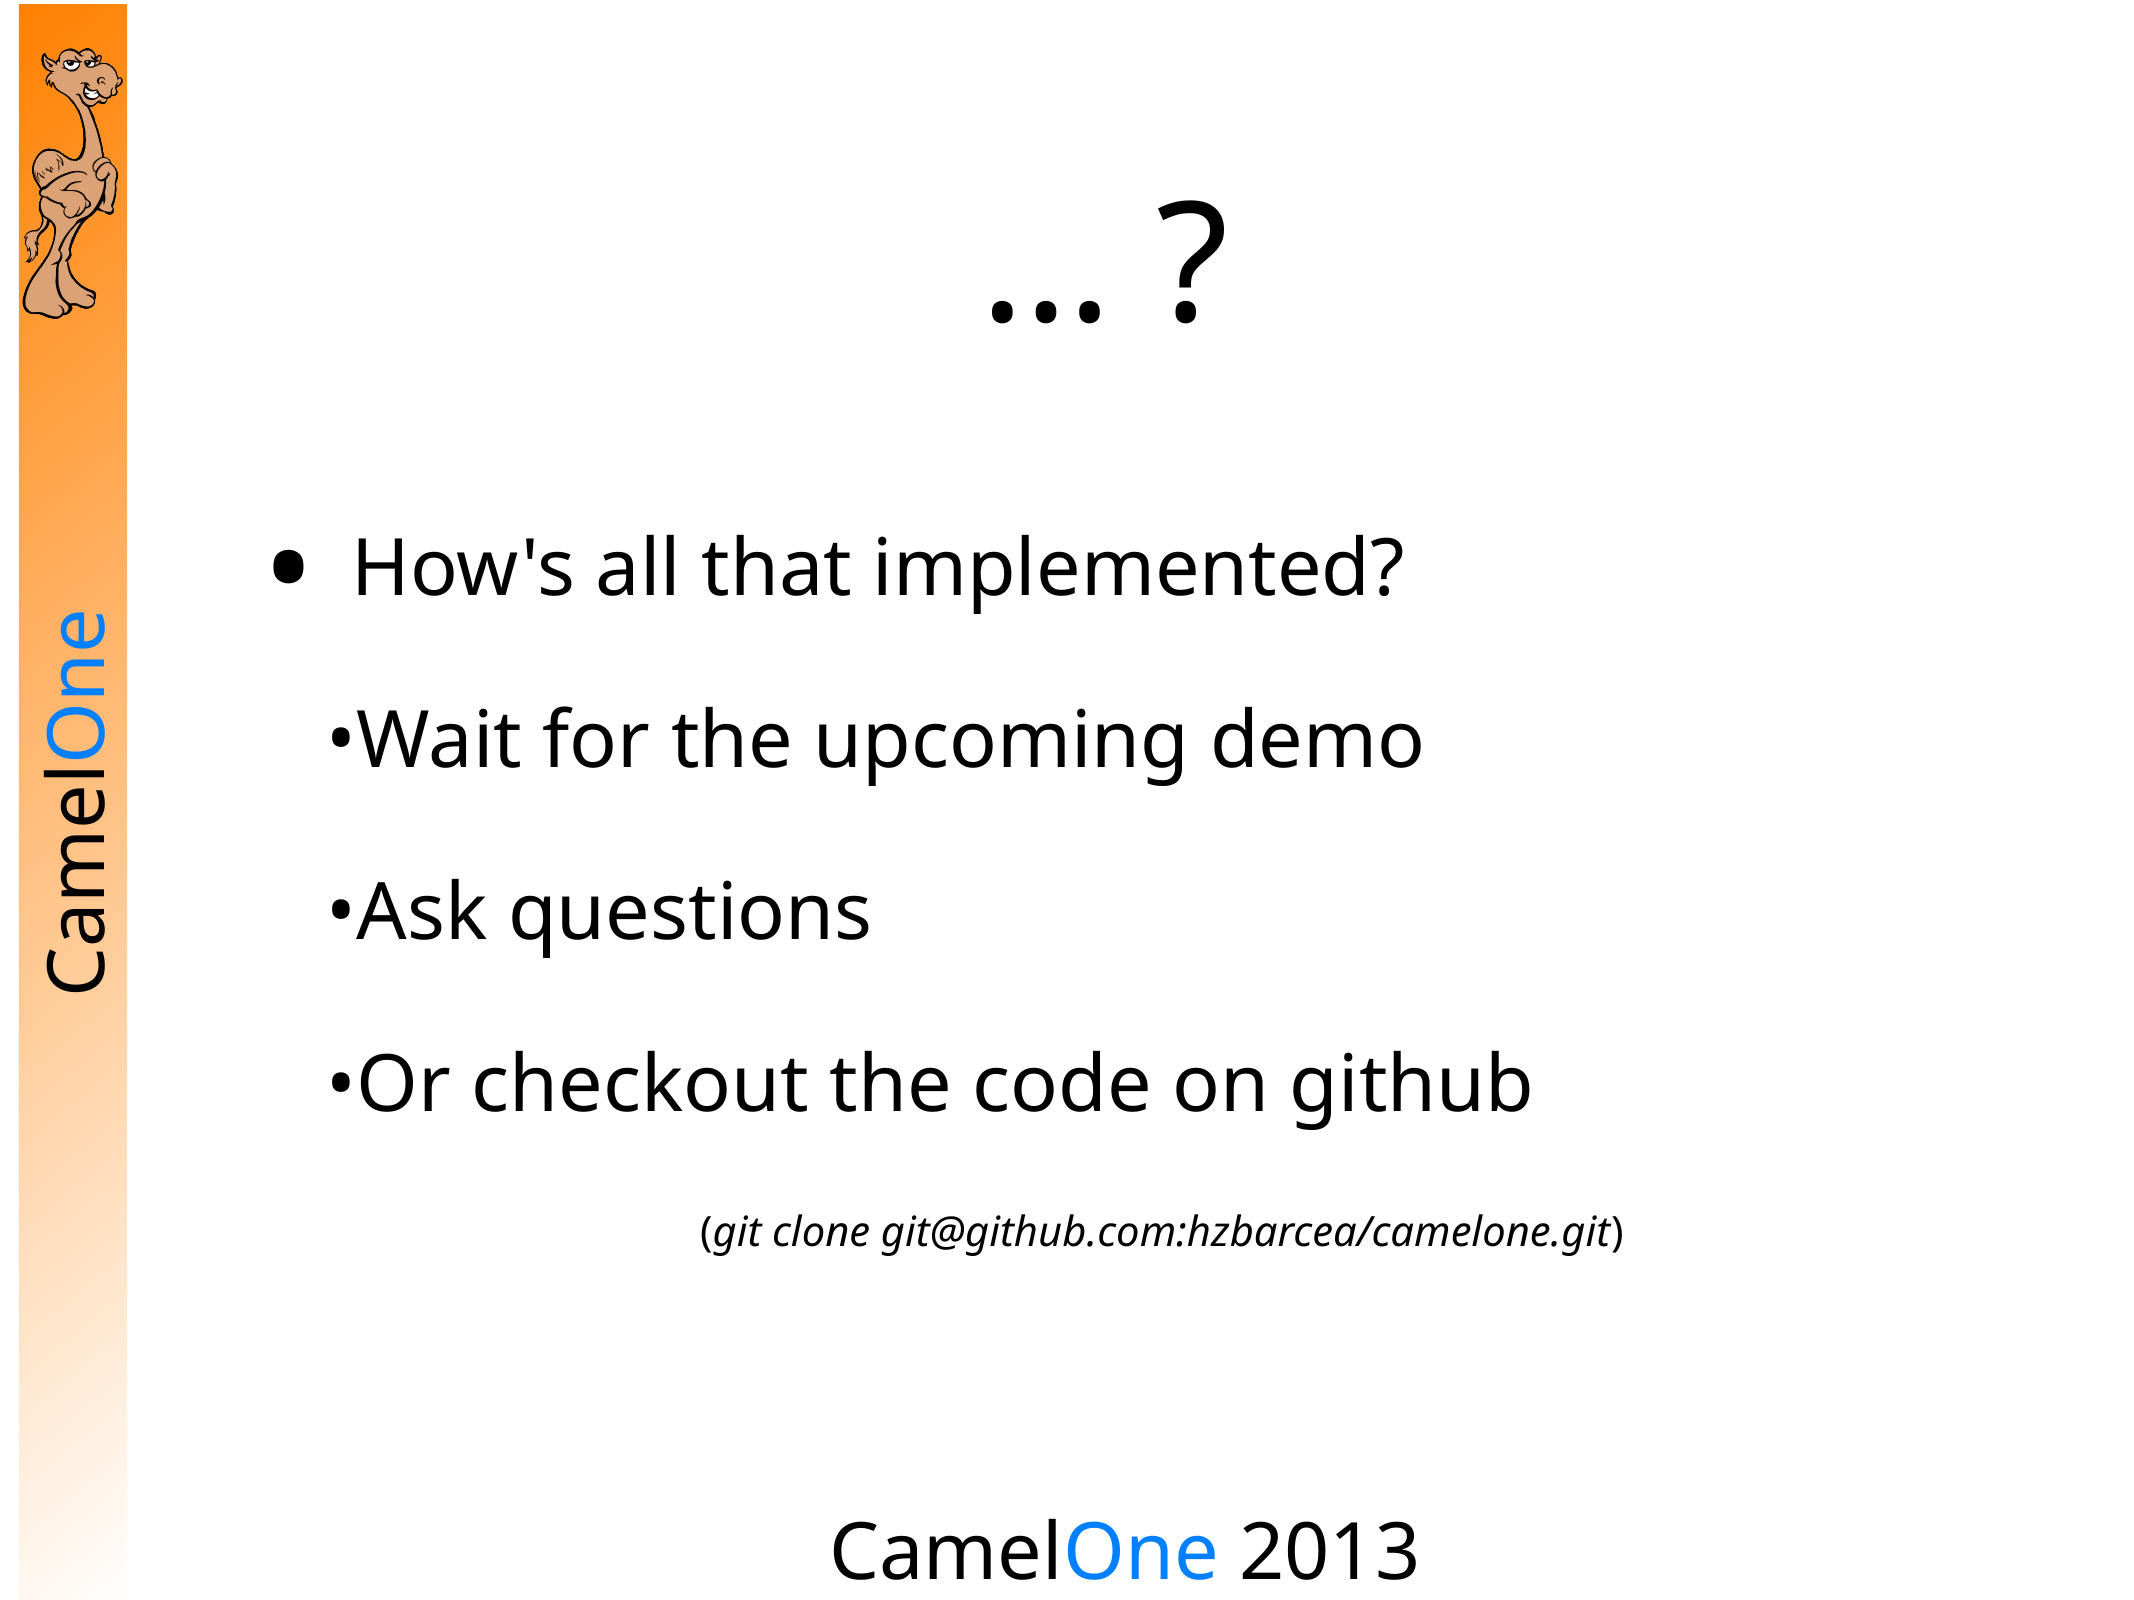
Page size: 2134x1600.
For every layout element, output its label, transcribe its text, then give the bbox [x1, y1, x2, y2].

list How's all that implemented? Wait for the upcoming demo Ask questions Or checkout the code on github (git clone git@github.com:hzbarcea/camelone.git) [228, 365, 1981, 1406]
title Q&A [18, 339, 128, 433]
picture [22, 48, 123, 319]
title … ? [228, 146, 1981, 364]
